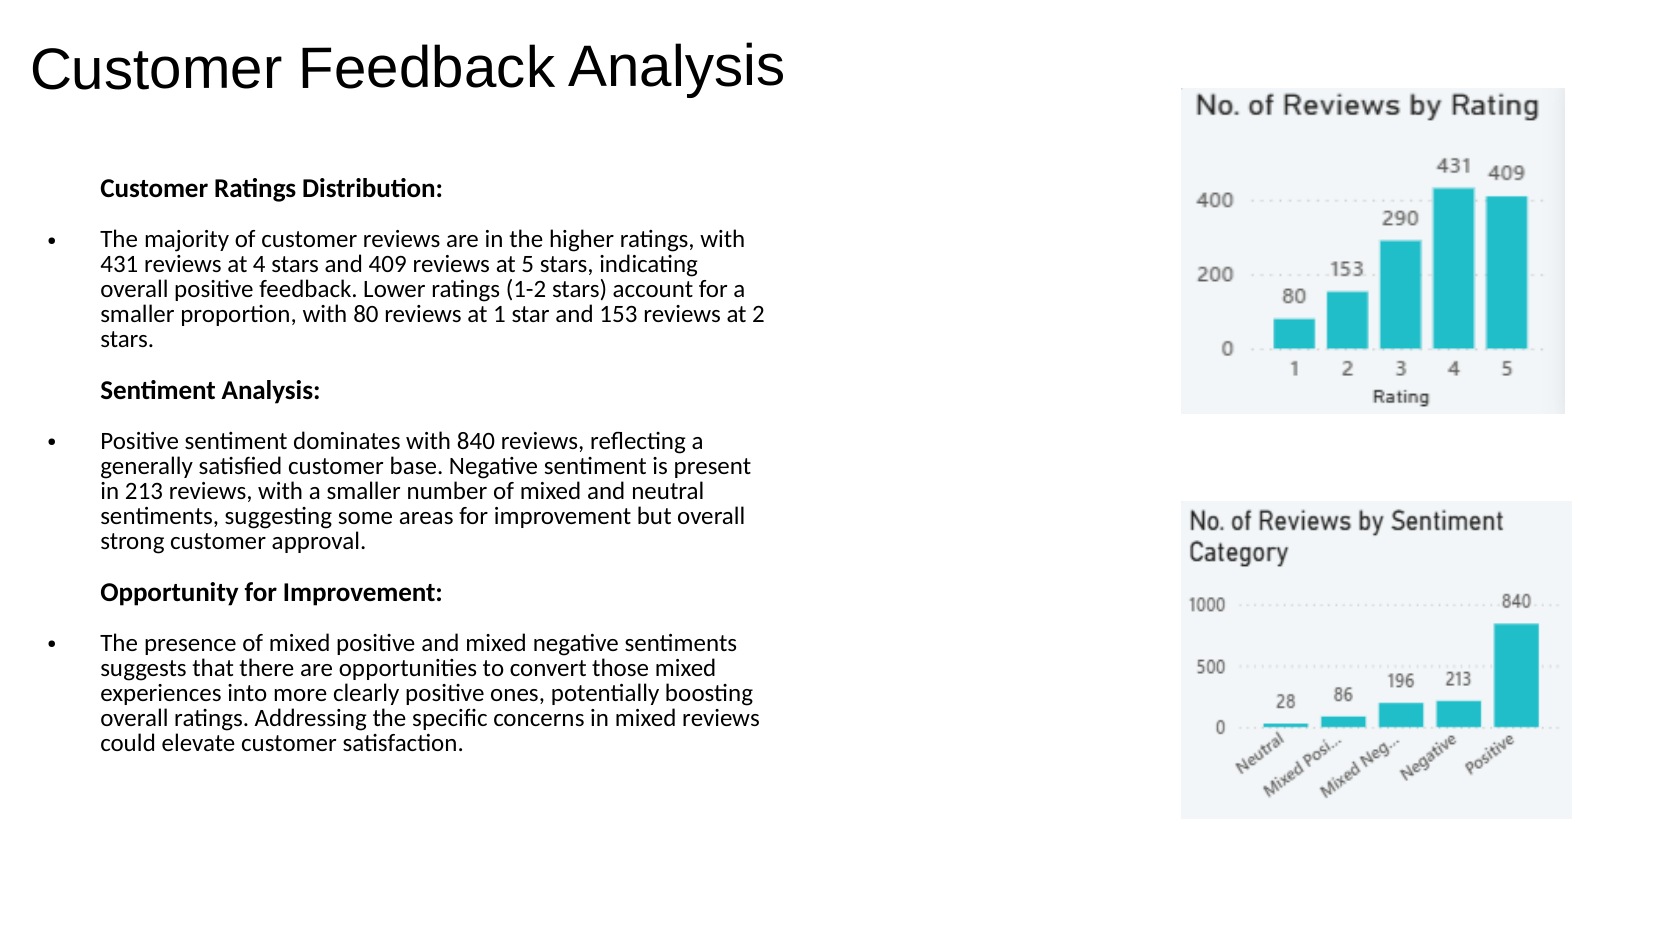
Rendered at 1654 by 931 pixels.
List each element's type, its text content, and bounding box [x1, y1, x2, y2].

title Customer Feedback Analysis [29, 10, 805, 124]
list Customer Ratings Distribution: The majority of customer reviews are in the higher ratings, with 431 reviews at 4 stars and 409 reviews at 5 stars, indicating overall positive feedback. Lower ratings (1-2 stars) account for a smaller proportion, with 80 reviews at 1 star and 153 reviews at 2 stars. Sentiment Analysis: Positive sentiment dominates with 840 reviews, reflecting a generally satisfied customer base. Negative sentiment is present in 213 reviews, with a smaller number of mixed and neutral sentiments, suggesting some areas for improvement but overall strong customer approval. Opportunity for Improvement: The presence of mixed positive and mixed negative sentiments suggests that there are opportunities to convert those mixed experiences into more clearly positive ones, potentially boosting overall ratings. Addressing the specific concerns in mixed reviews could elevate customer satisfaction. [29, 177, 768, 886]
picture [1181, 501, 1572, 819]
picture [1181, 88, 1565, 414]
